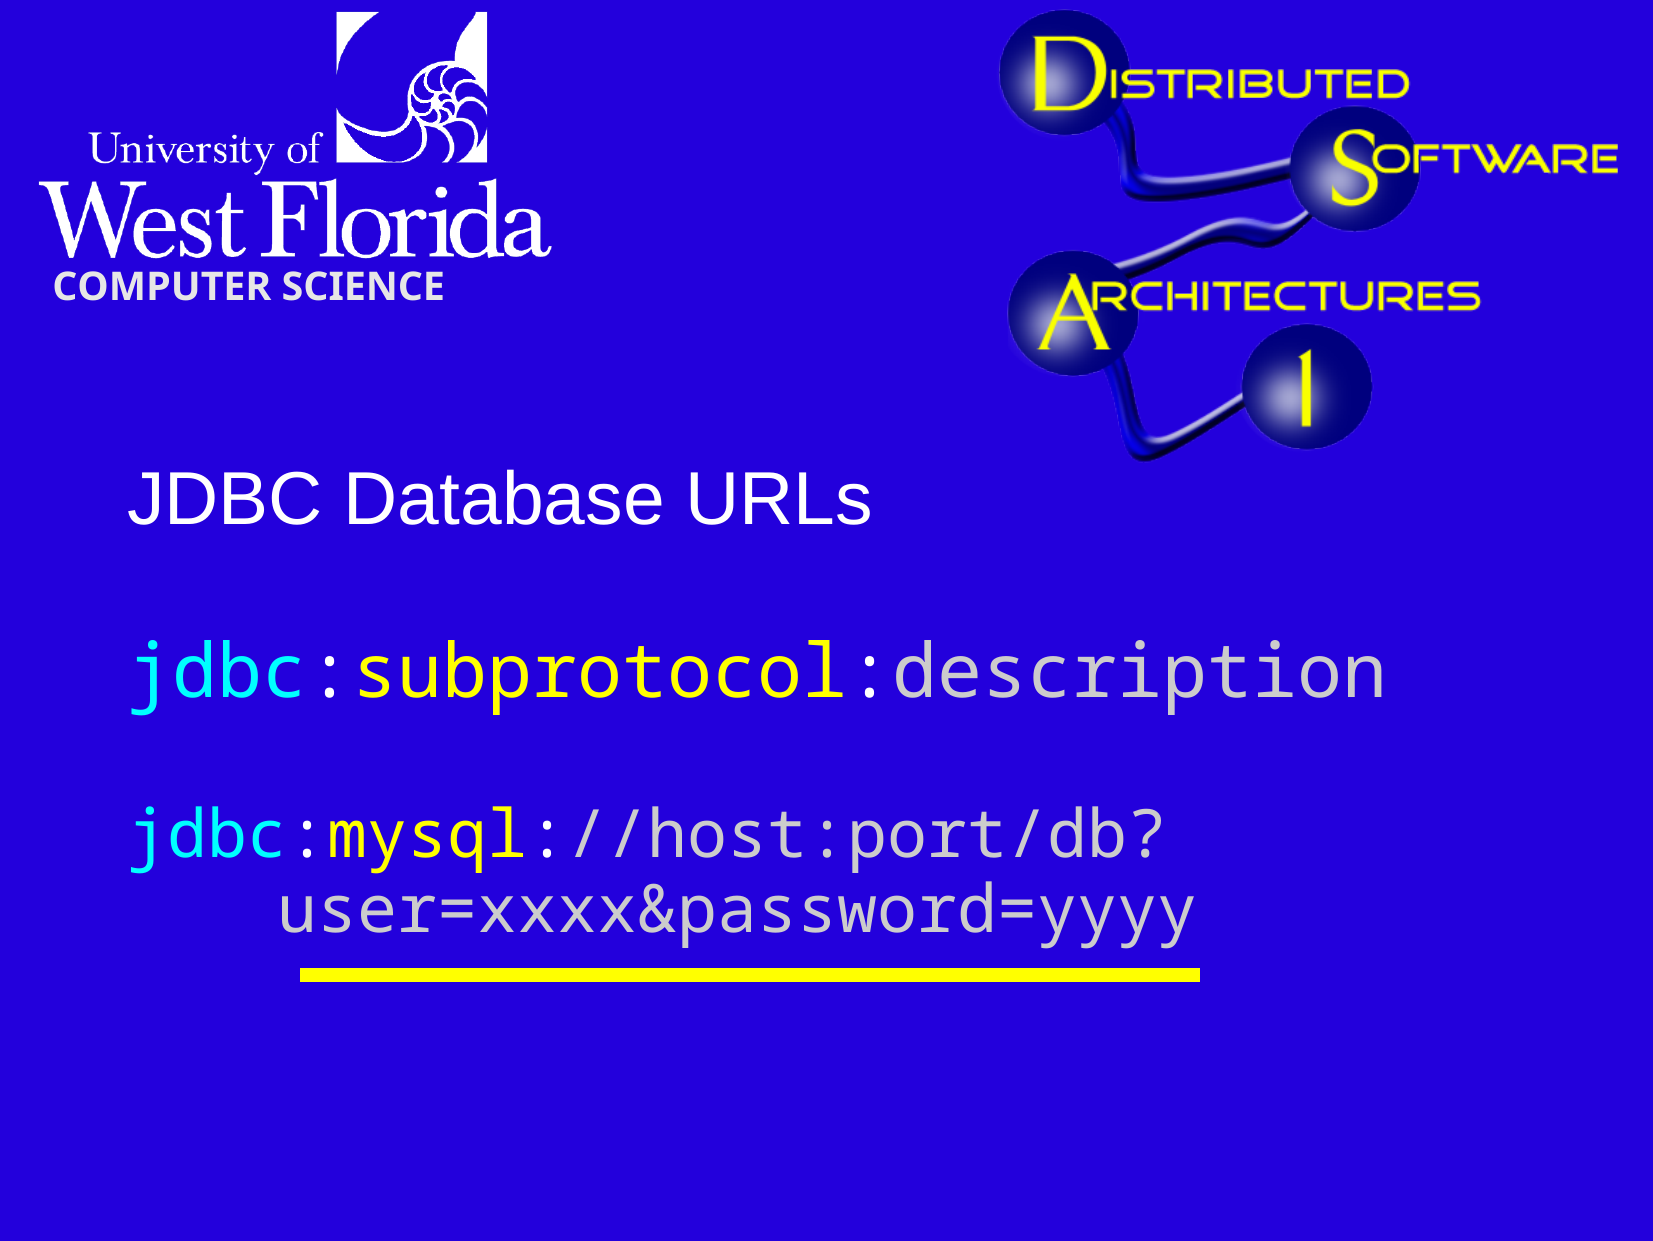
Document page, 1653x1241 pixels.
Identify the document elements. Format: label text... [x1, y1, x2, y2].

text_box COMPUTER SCIENCE [37, 262, 563, 316]
text_box JDBC Database URLs jdbc:subprotocol:description jdbc:mysql://host:port/db? user=xxxx&password=yyyy [112, 450, 1538, 801]
picture [37, 0, 559, 262]
picture [910, 0, 1653, 506]
